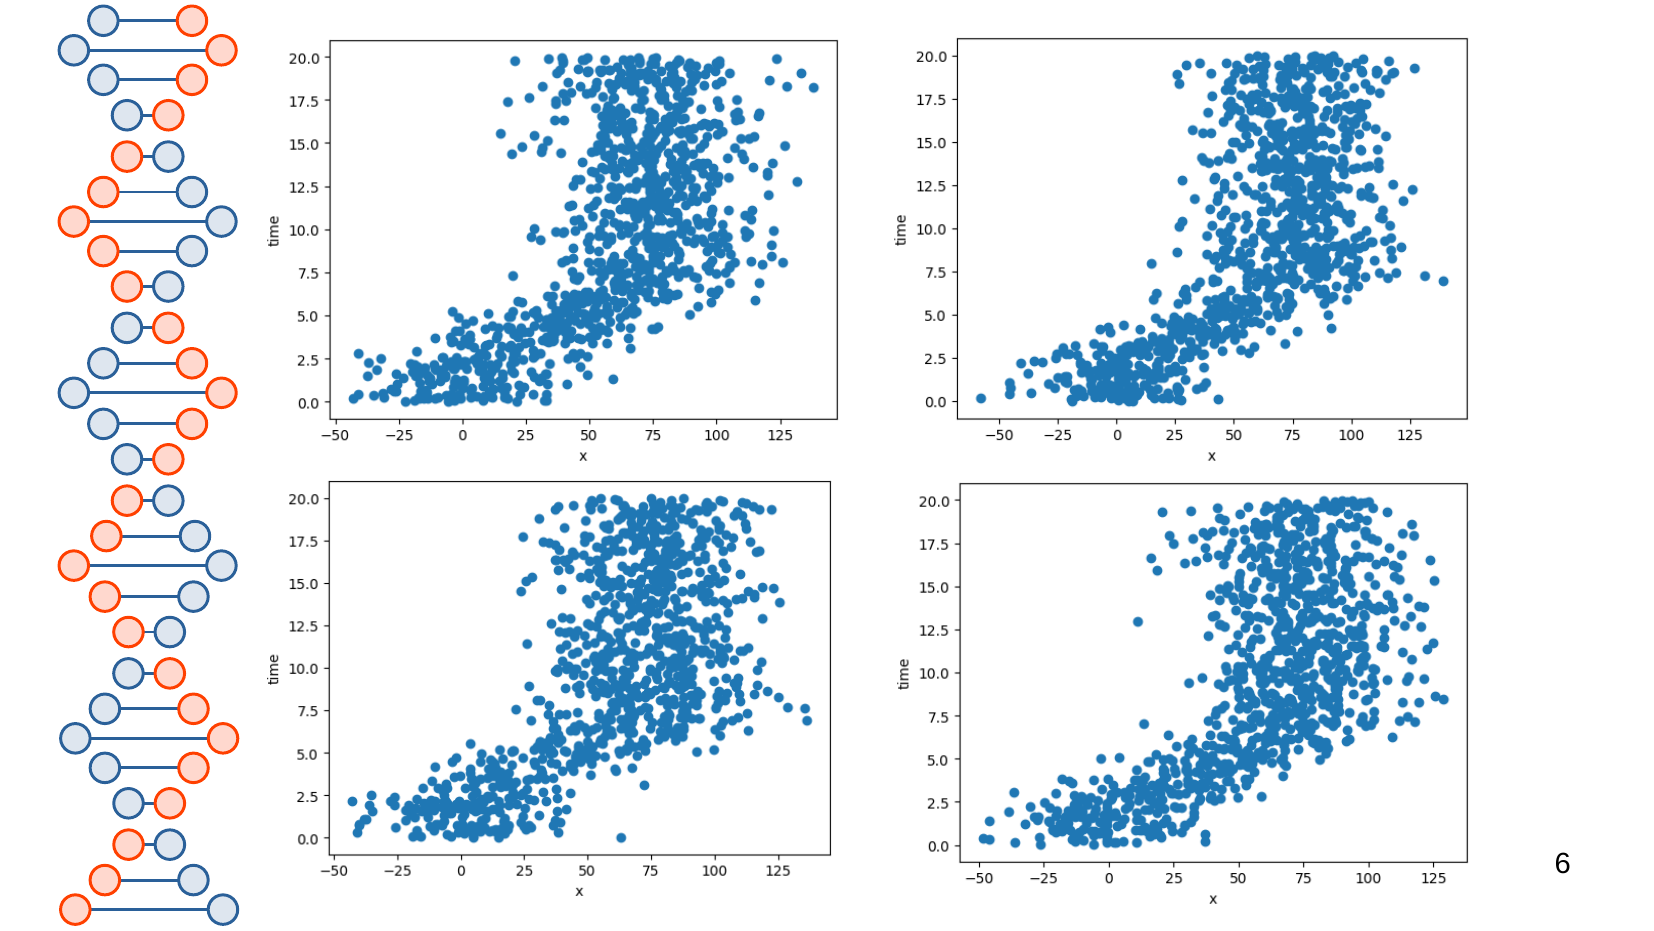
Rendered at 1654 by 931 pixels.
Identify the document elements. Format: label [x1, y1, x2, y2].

picture [888, 474, 1477, 916]
picture [885, 29, 1477, 473]
picture [258, 31, 847, 908]
